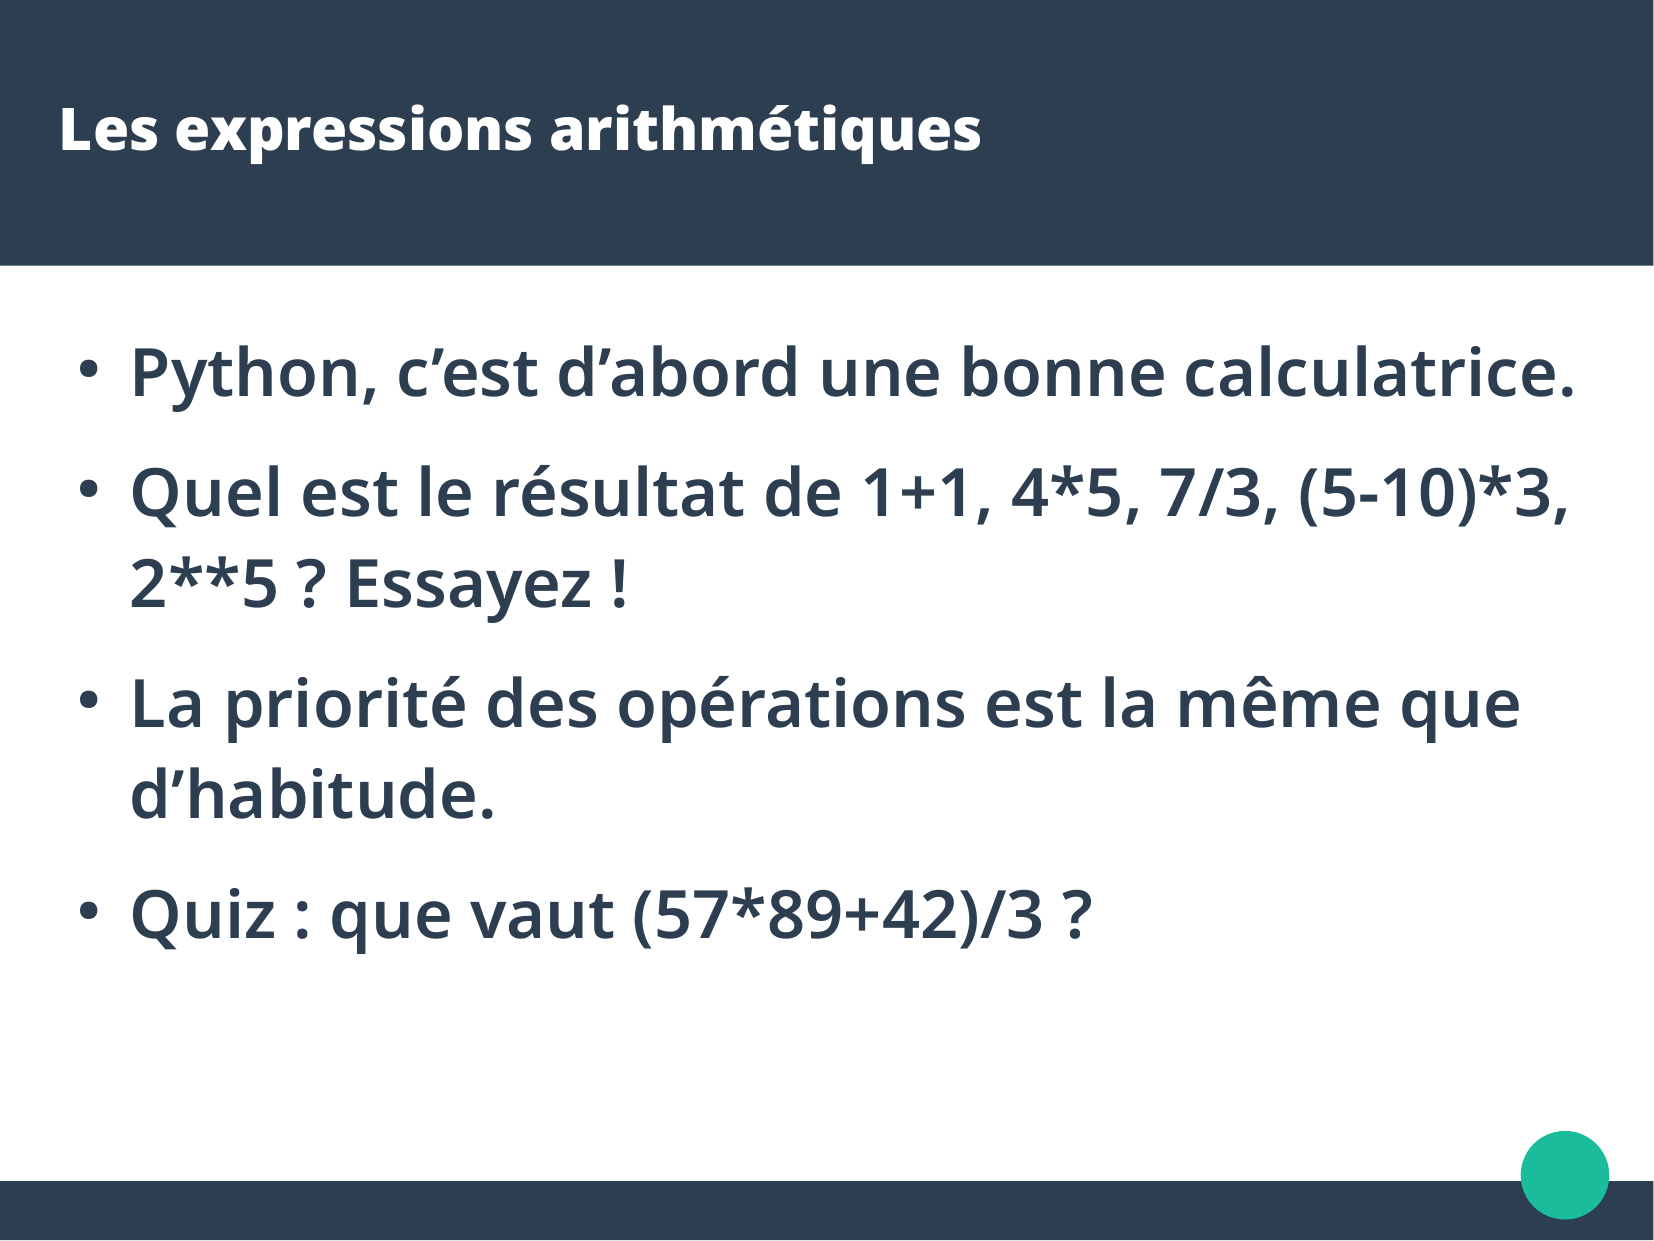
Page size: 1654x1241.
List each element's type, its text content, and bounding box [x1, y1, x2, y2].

title Les expressions arithmétiques [59, 49, 1595, 207]
list Python, c’est d’abord une bonne calculatrice. Quel est le résultat de 1+1, 4*5, 7/3, (5-10)*3, 2**5 ? Essayez ! La priorité des opérations est la même que d’habitude. Quiz : que vaut (57*89+42)/3 ? [59, 324, 1595, 1152]
